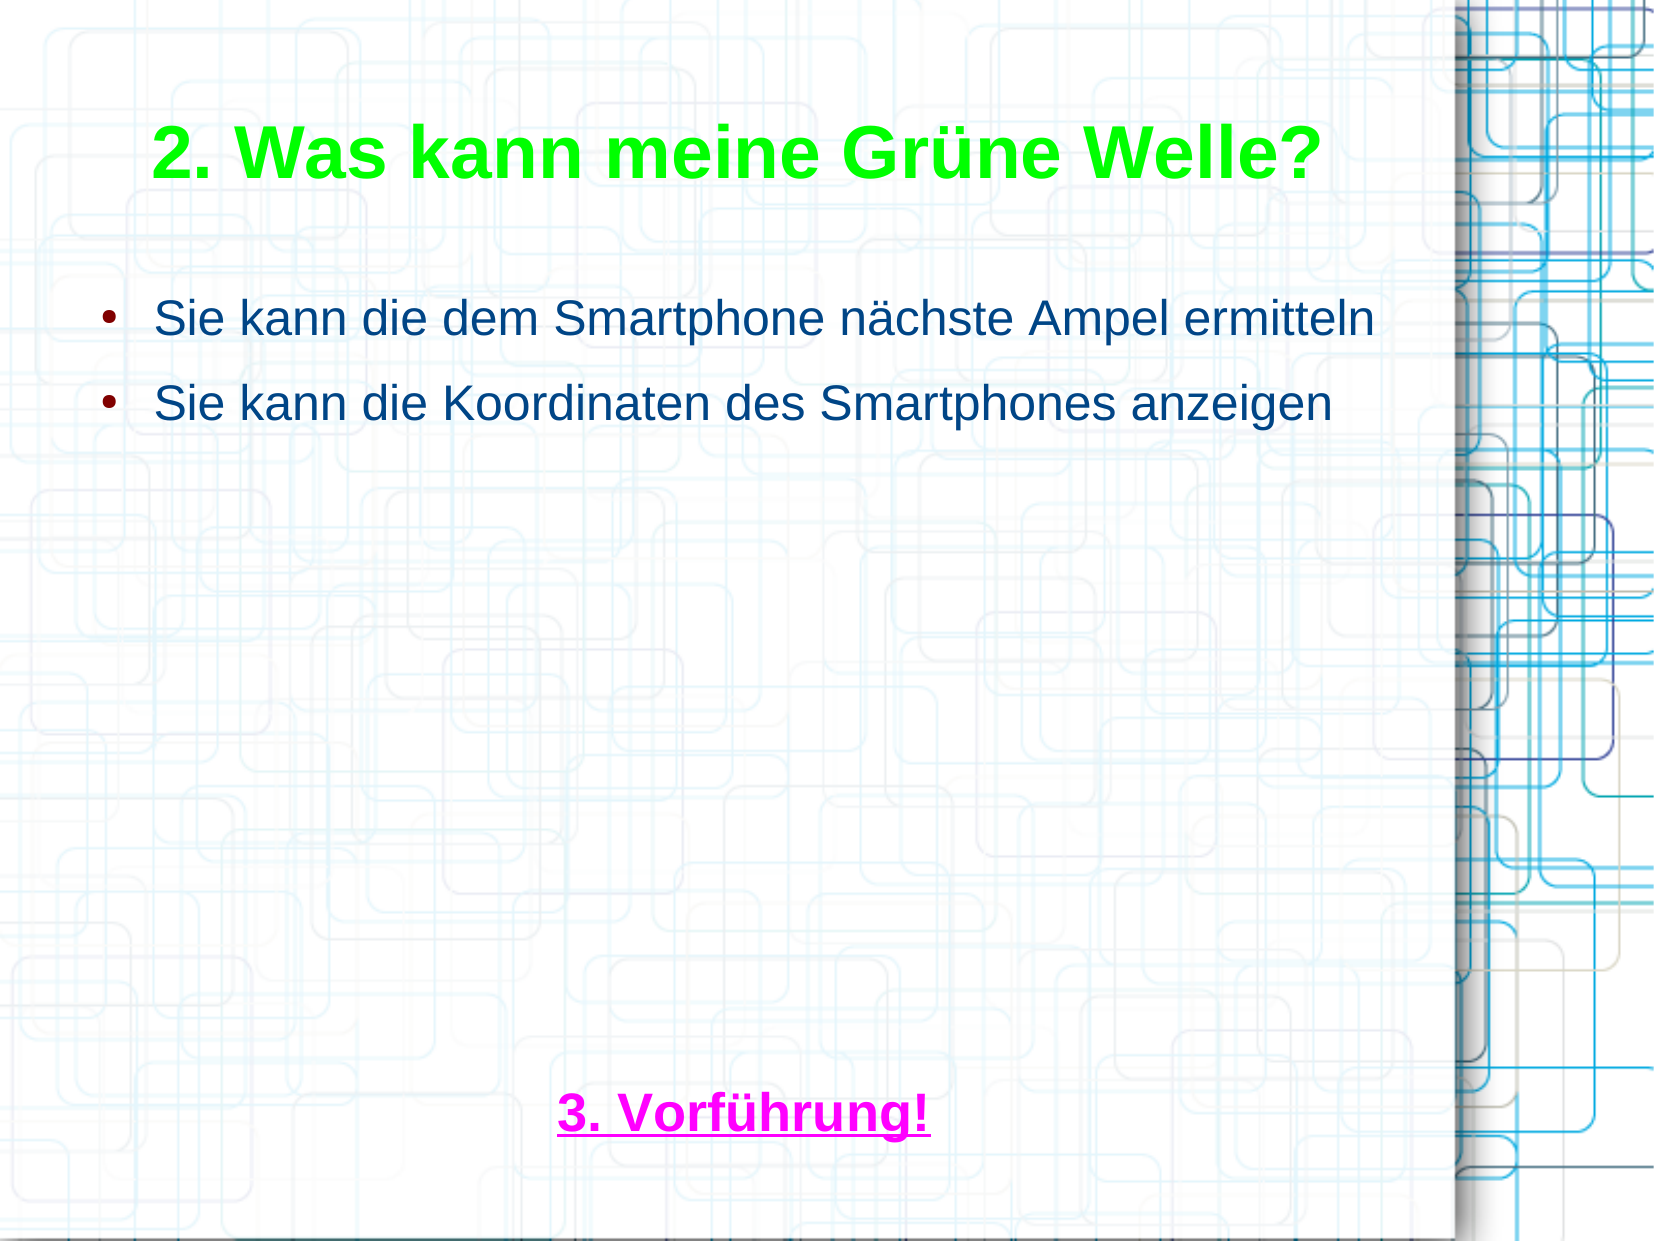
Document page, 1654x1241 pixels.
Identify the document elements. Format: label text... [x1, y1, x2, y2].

text_box 3. Vorführung! [542, 1074, 947, 1152]
list Sie kann die dem Smartphone nächste Ampel ermitteln Sie kann die Koordinaten des Smartphones anzeigen [82, 290, 1418, 1109]
picture [0, 0, 1654, 1241]
title 2. Was kann meine Grüne Welle? [59, 49, 1418, 257]
